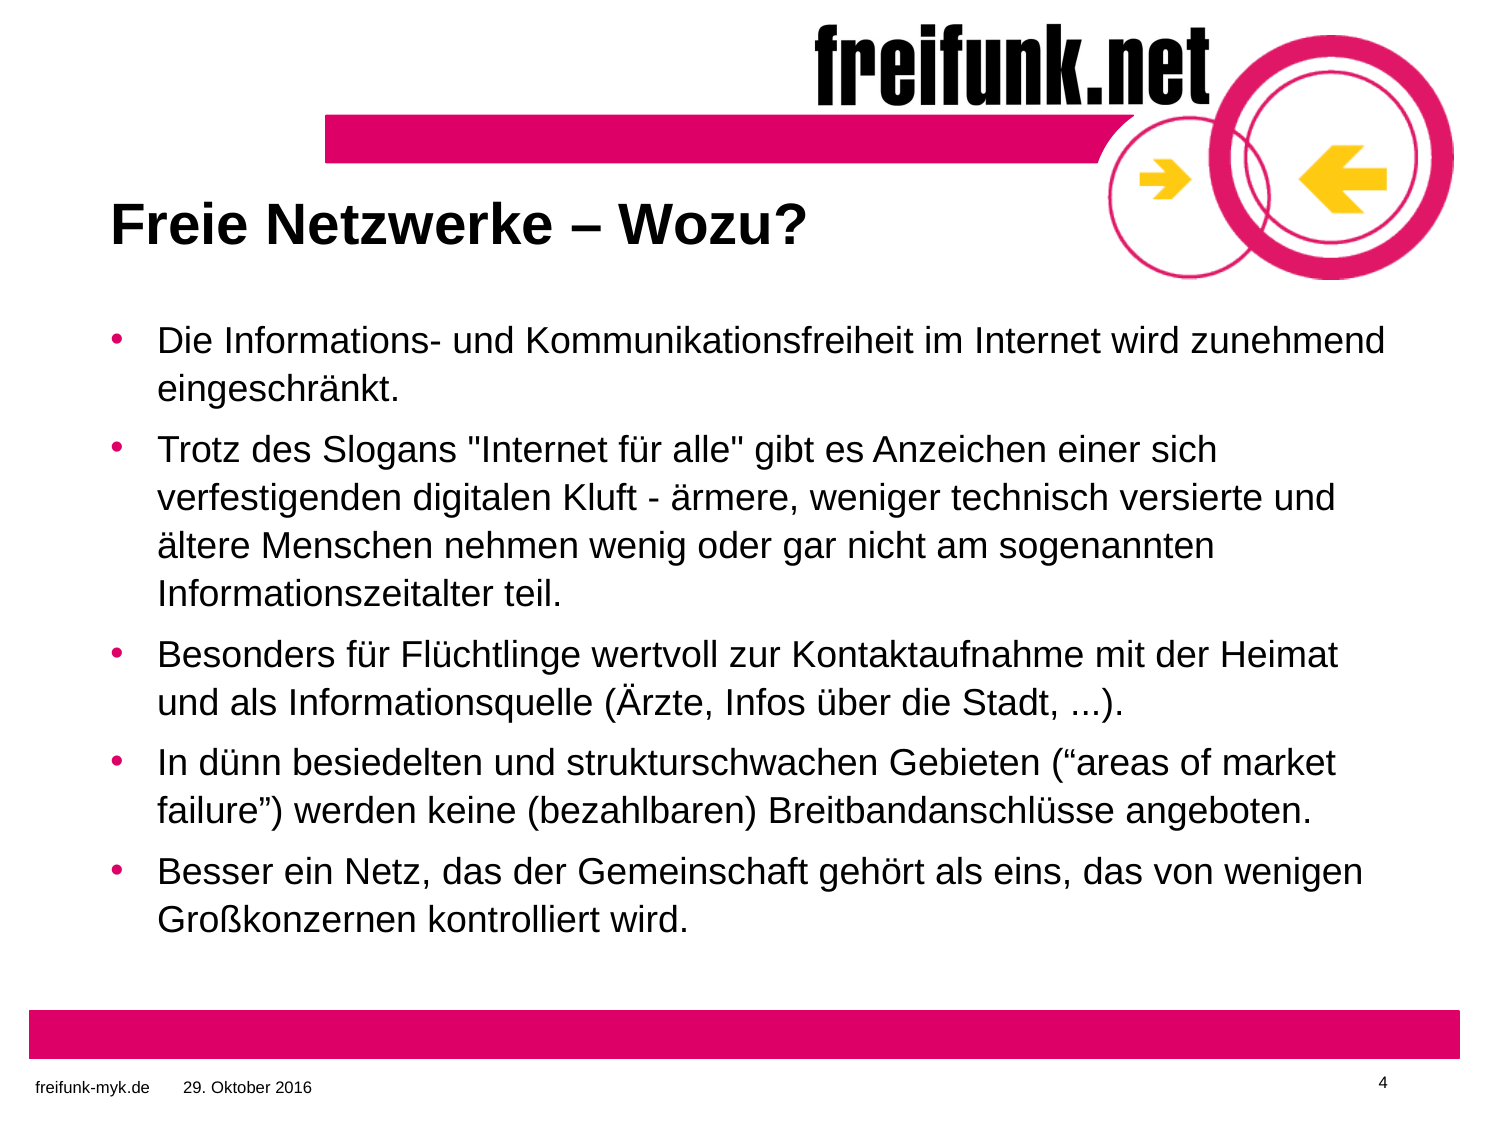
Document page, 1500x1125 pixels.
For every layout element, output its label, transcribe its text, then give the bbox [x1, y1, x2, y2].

picture [816, 24, 1454, 280]
title Freie Netzwerke – Wozu? [110, 160, 1093, 282]
list Die Informations- und Kommunikationsfreiheit im Internet wird zunehmend eingeschränkt. Trotz des Slogans "Internet für alle" gibt es Anzeichen einer sich verfestigenden digitalen Kluft - ärmere, weniger technisch versierte und ältere Menschen nehmen wenig oder gar nicht am sogenannten Informationszeitalter teil. Besonders für Flüchtlinge wertvoll zur Kontaktaufnahme mit der Heimat und als Informationsquelle (Ärzte, Infos über die Stadt, ...). In dünn besiedelten und strukturschwachen Gebieten (“areas of market failure”) werden keine (bezahlbaren) Breitbandanschlüsse angeboten. Besser ein Netz, das der Gemeinschaft gehört als eins, das von wenigen Großkonzernen kontrolliert wird. [110, 312, 1392, 1000]
